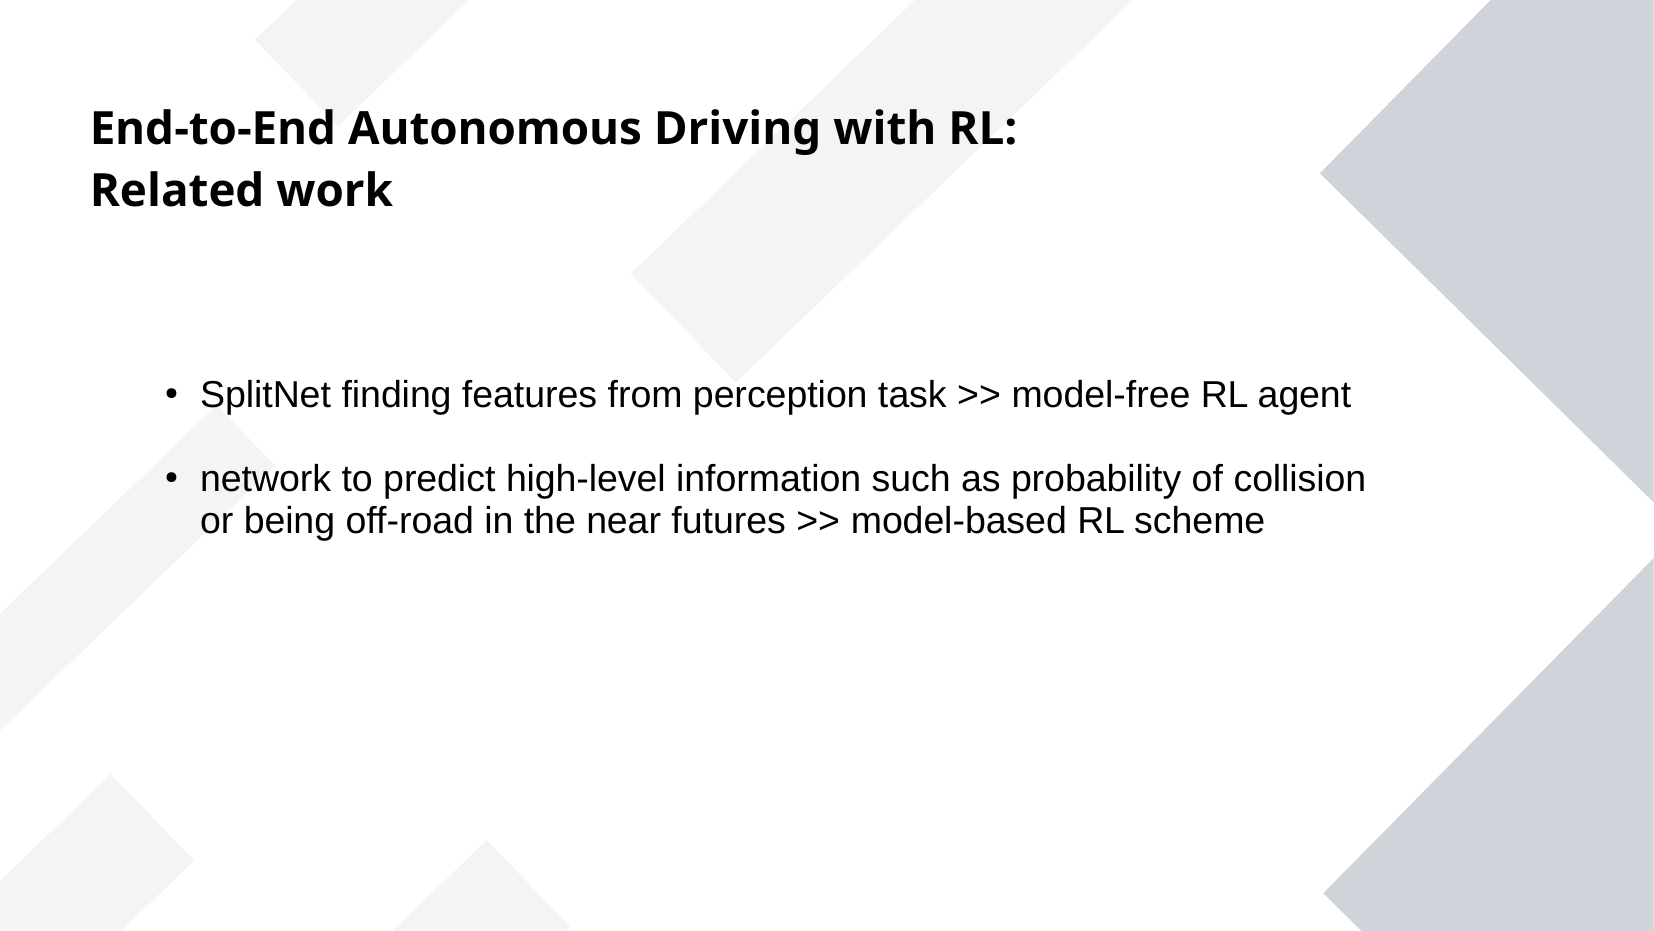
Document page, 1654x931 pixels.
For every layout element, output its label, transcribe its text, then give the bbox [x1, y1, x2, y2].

text_box End-to-End Autonomous Driving with RL: Related work [75, 87, 1418, 263]
text_box SplitNet finding features from perception task >> model-free RL agent network to predict high-level information such as probability of collision or being off-road in the near futures >> model-based RL scheme [150, 324, 1388, 676]
